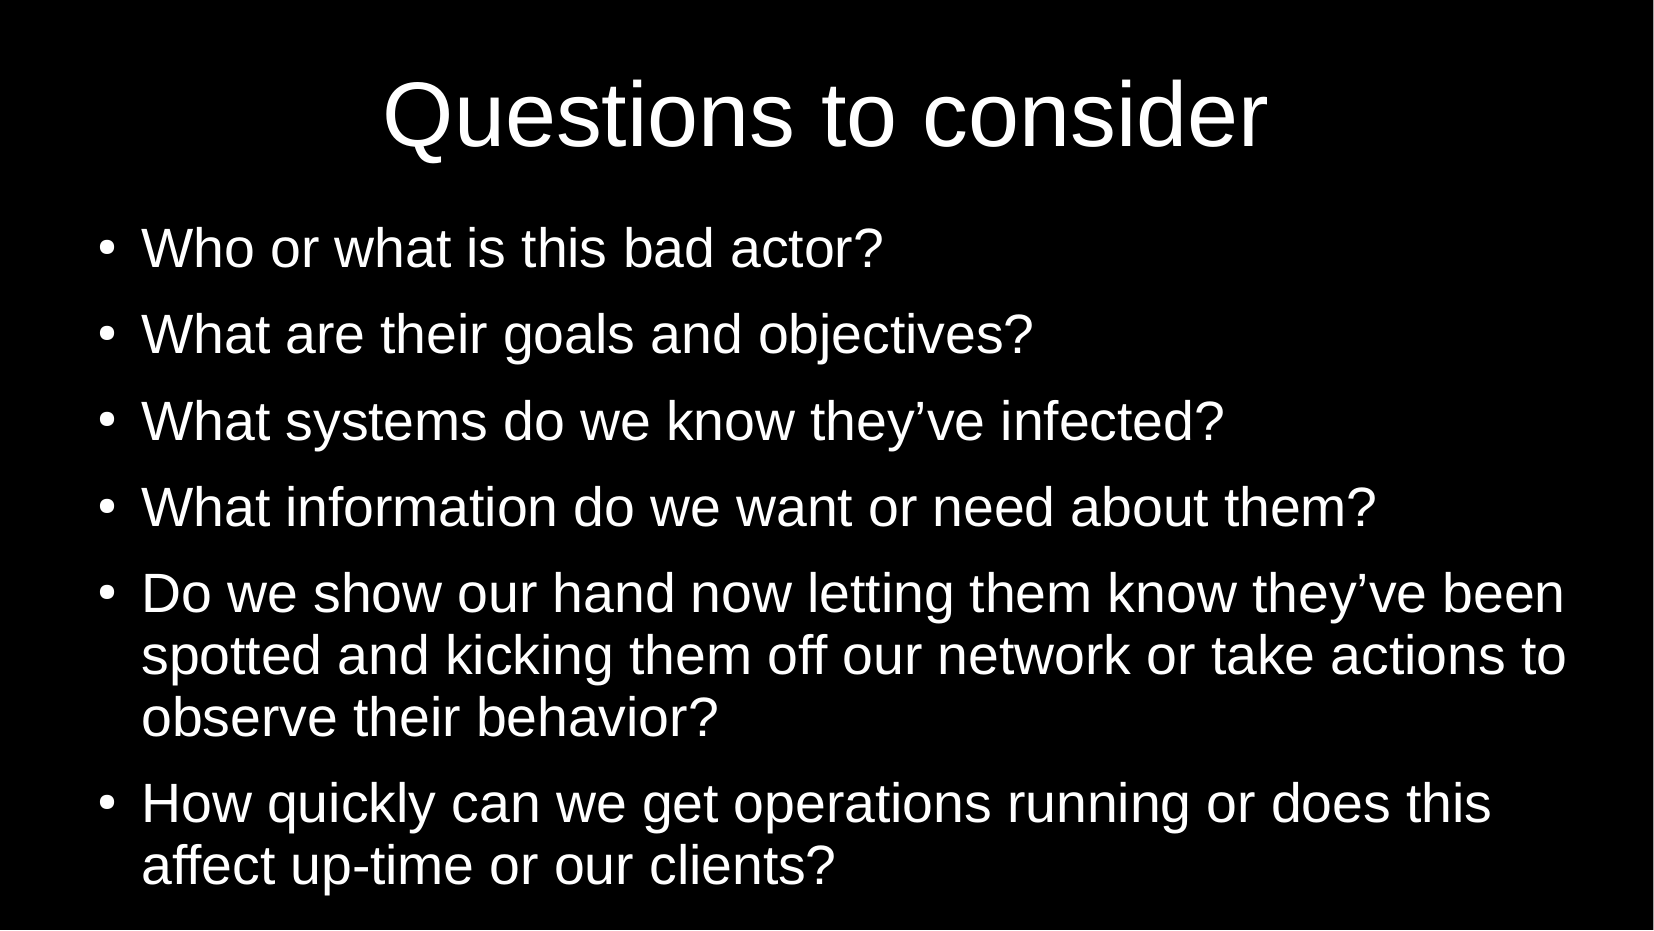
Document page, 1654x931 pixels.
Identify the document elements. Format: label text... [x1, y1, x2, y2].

list Who or what is this bad actor? What are their goals and objectives? What systems do we know they’ve infected? What information do we want or need about them? Do we show our hand now letting them know they’ve been spotted and kicking them off our network or take actions to observe their behavior? How quickly can we get operations running or does this affect up-time or our clients? [82, 217, 1571, 901]
title Questions to consider [82, 37, 1571, 193]
